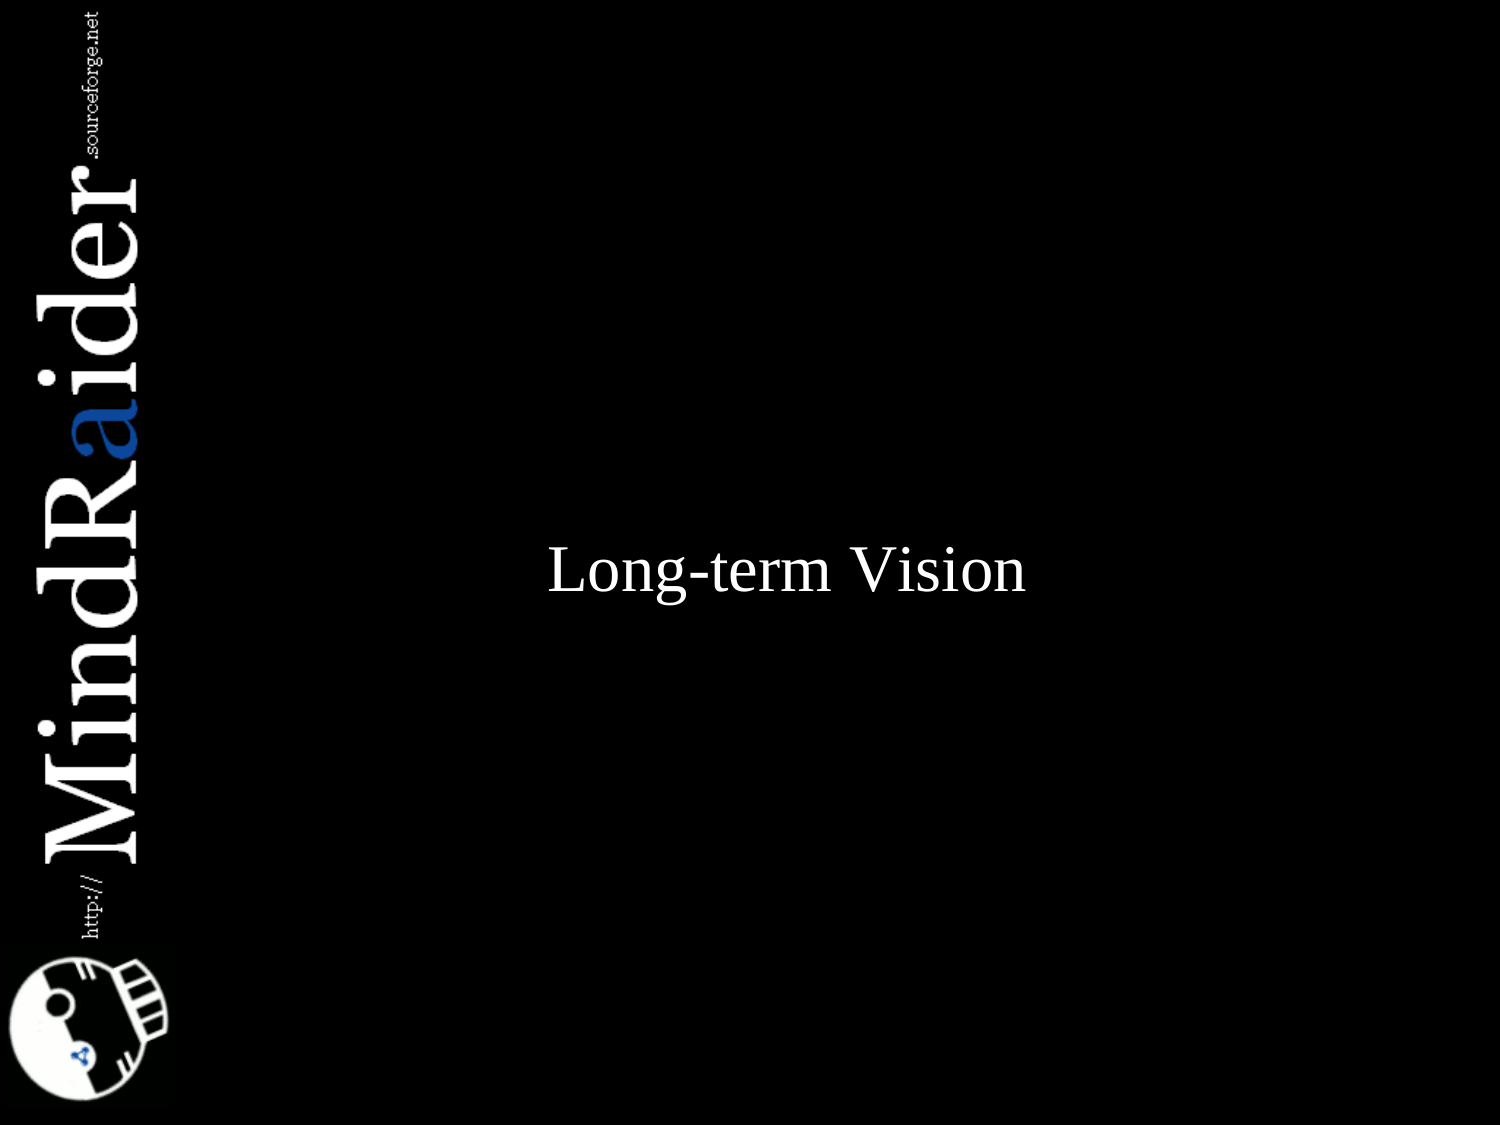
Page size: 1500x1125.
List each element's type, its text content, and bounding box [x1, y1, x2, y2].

subtitle Long-term Vision [262, 425, 1313, 713]
picture [0, 0, 1500, 1125]
